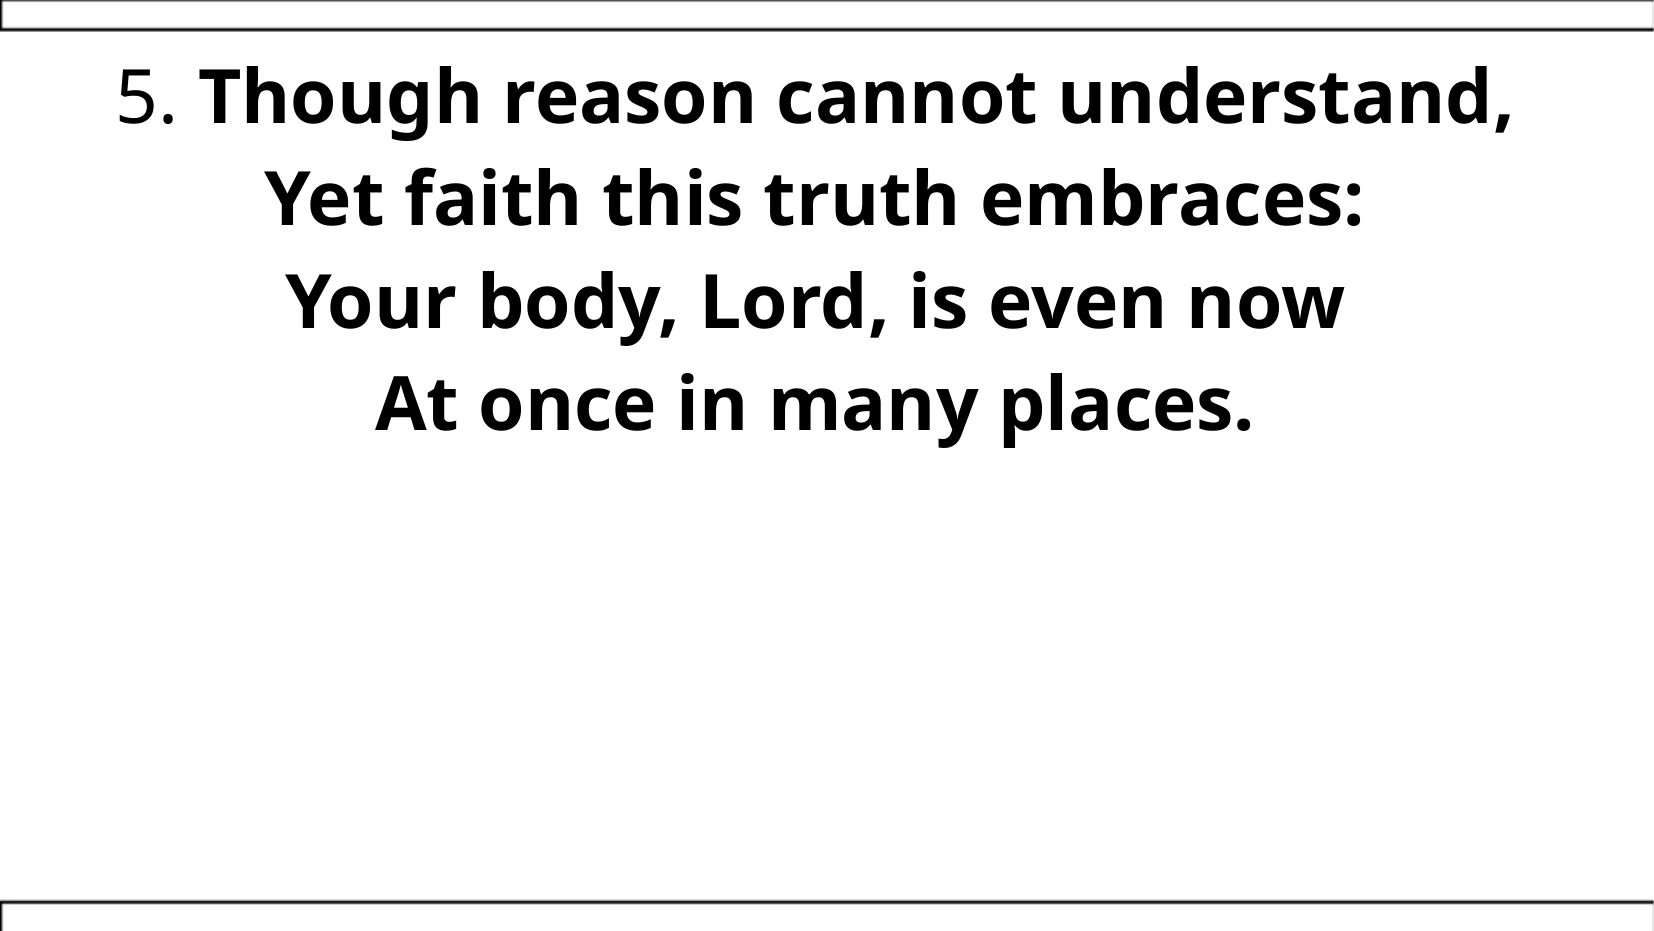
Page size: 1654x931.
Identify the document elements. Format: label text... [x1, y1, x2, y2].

text_box 5. Though reason cannot understand, Yet faith this truth embraces: Your body, Lord, is even now At once in many places. [95, 35, 1536, 451]
picture [0, 0, 1654, 931]
